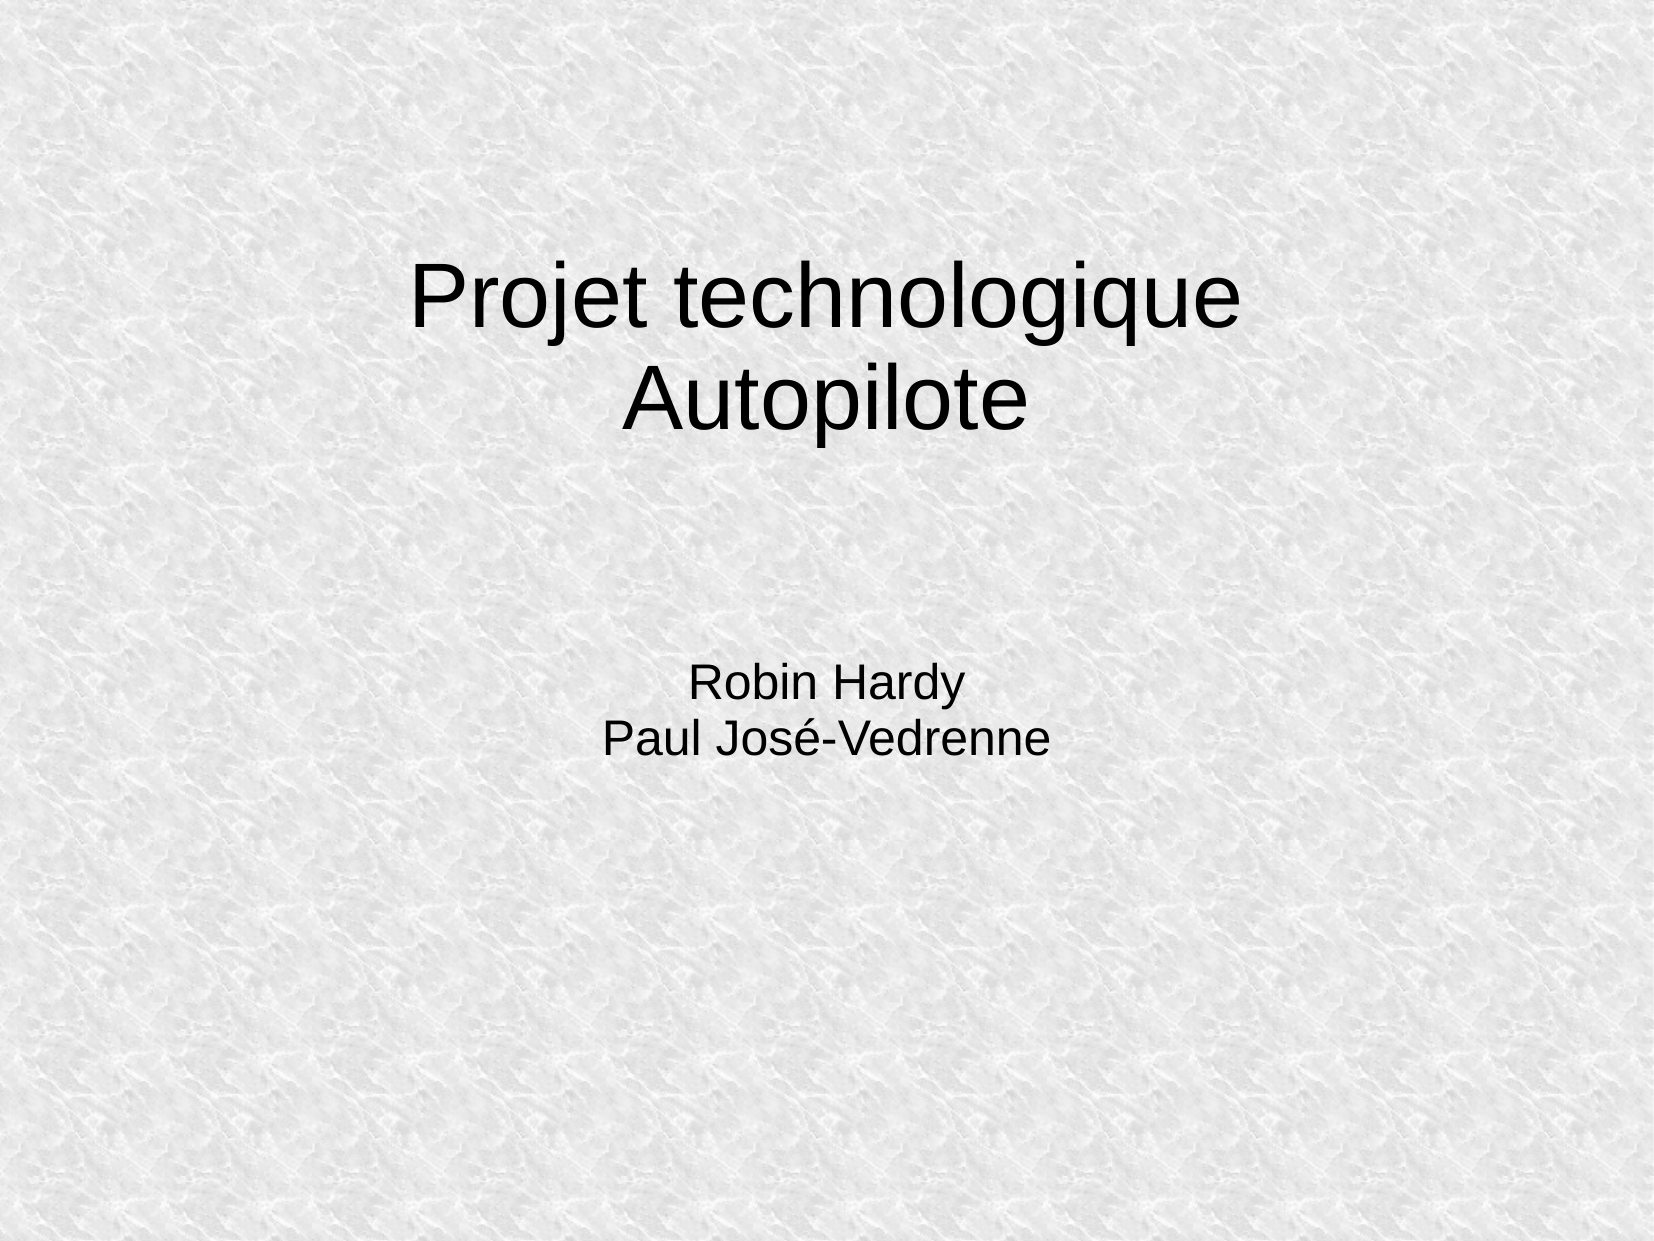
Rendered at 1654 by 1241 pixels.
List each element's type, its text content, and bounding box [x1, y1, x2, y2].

picture [0, 0, 1654, 1241]
title Projet technologique Autopilote Robin Hardy Paul José-Vedrenne [82, 243, 1571, 767]
